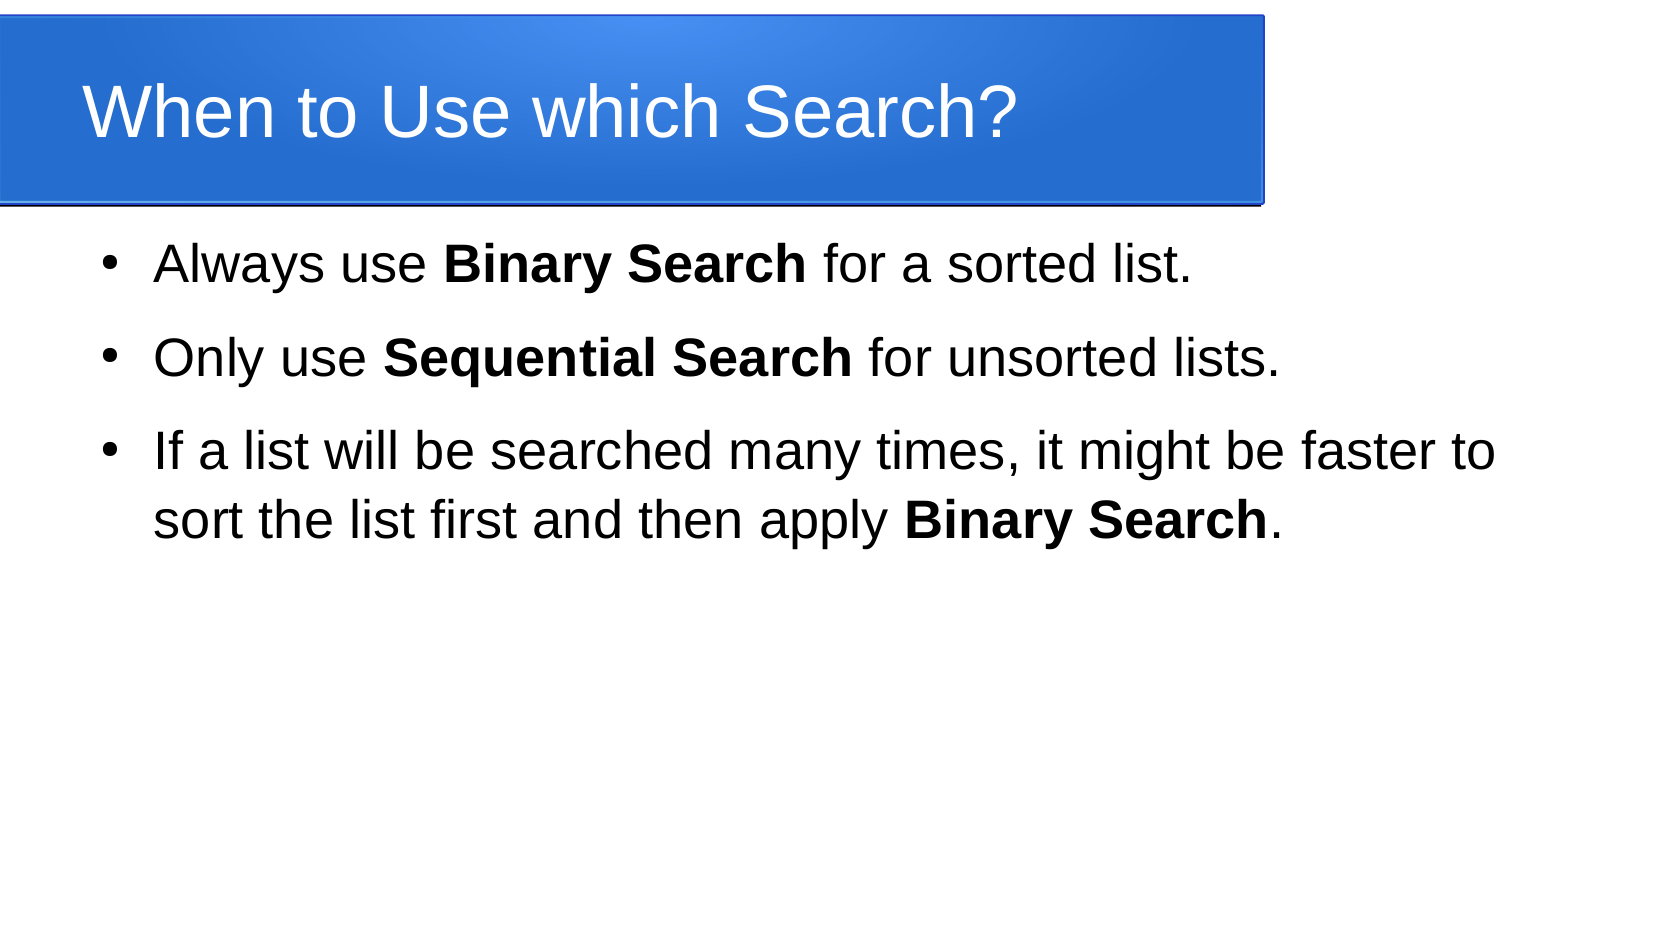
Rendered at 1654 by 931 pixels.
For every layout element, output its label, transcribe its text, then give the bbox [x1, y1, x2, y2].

list Always use Binary Search for a sorted list. Only use Sequential Search for unsorted lists. If a list will be searched many times, it might be faster to sort the list first and then apply Binary Search. [82, 224, 1571, 764]
title When to Use which Search? [82, 35, 1235, 189]
